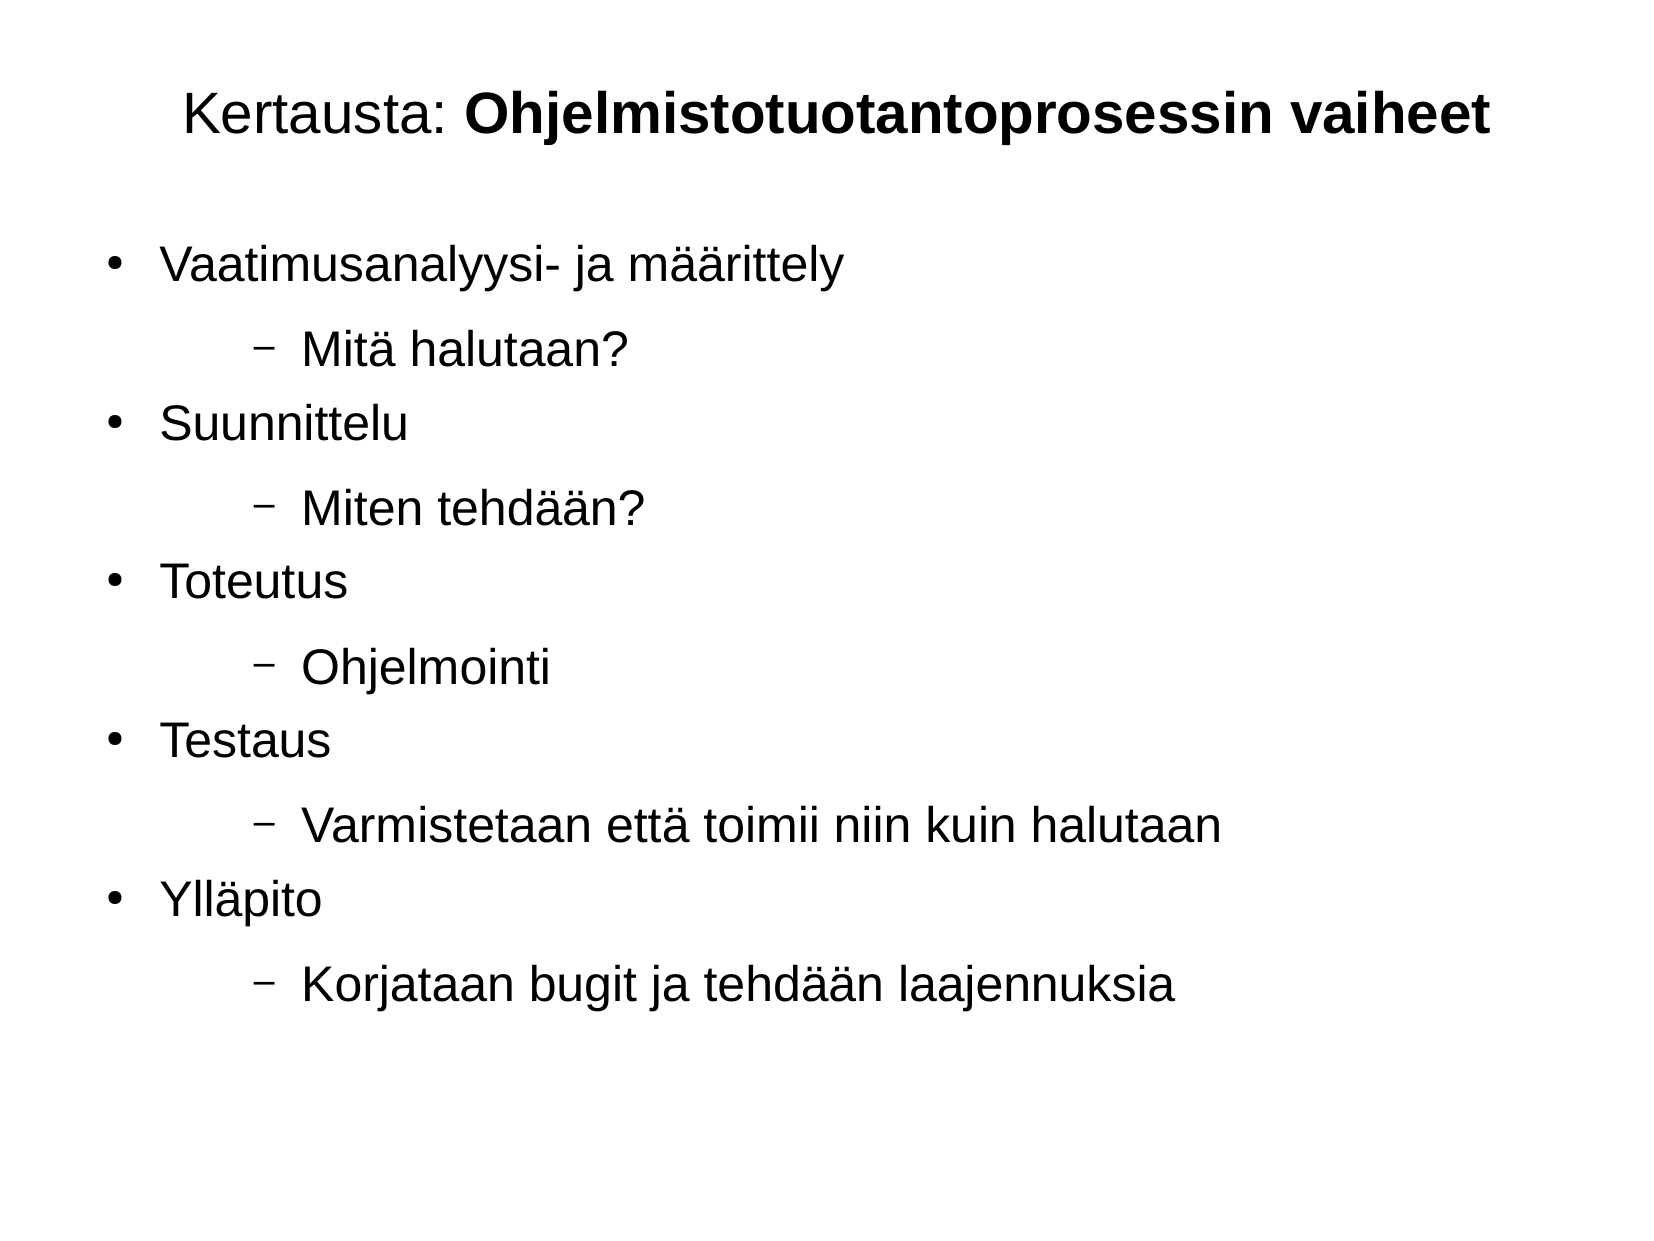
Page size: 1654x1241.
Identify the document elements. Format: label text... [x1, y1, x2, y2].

list Vaatimusanalyysi- ja määrittely Mitä halutaan? Suunnittelu Miten tehdään? Toteutus Ohjelmointi Testaus Varmistetaan että toimii niin kuin halutaan Ylläpito Korjataan bugit ja tehdään laajennuksia [88, 236, 1571, 1094]
title Kertausta: Ohjelmistotuotantoprosessin vaiheet [82, 49, 1571, 178]
